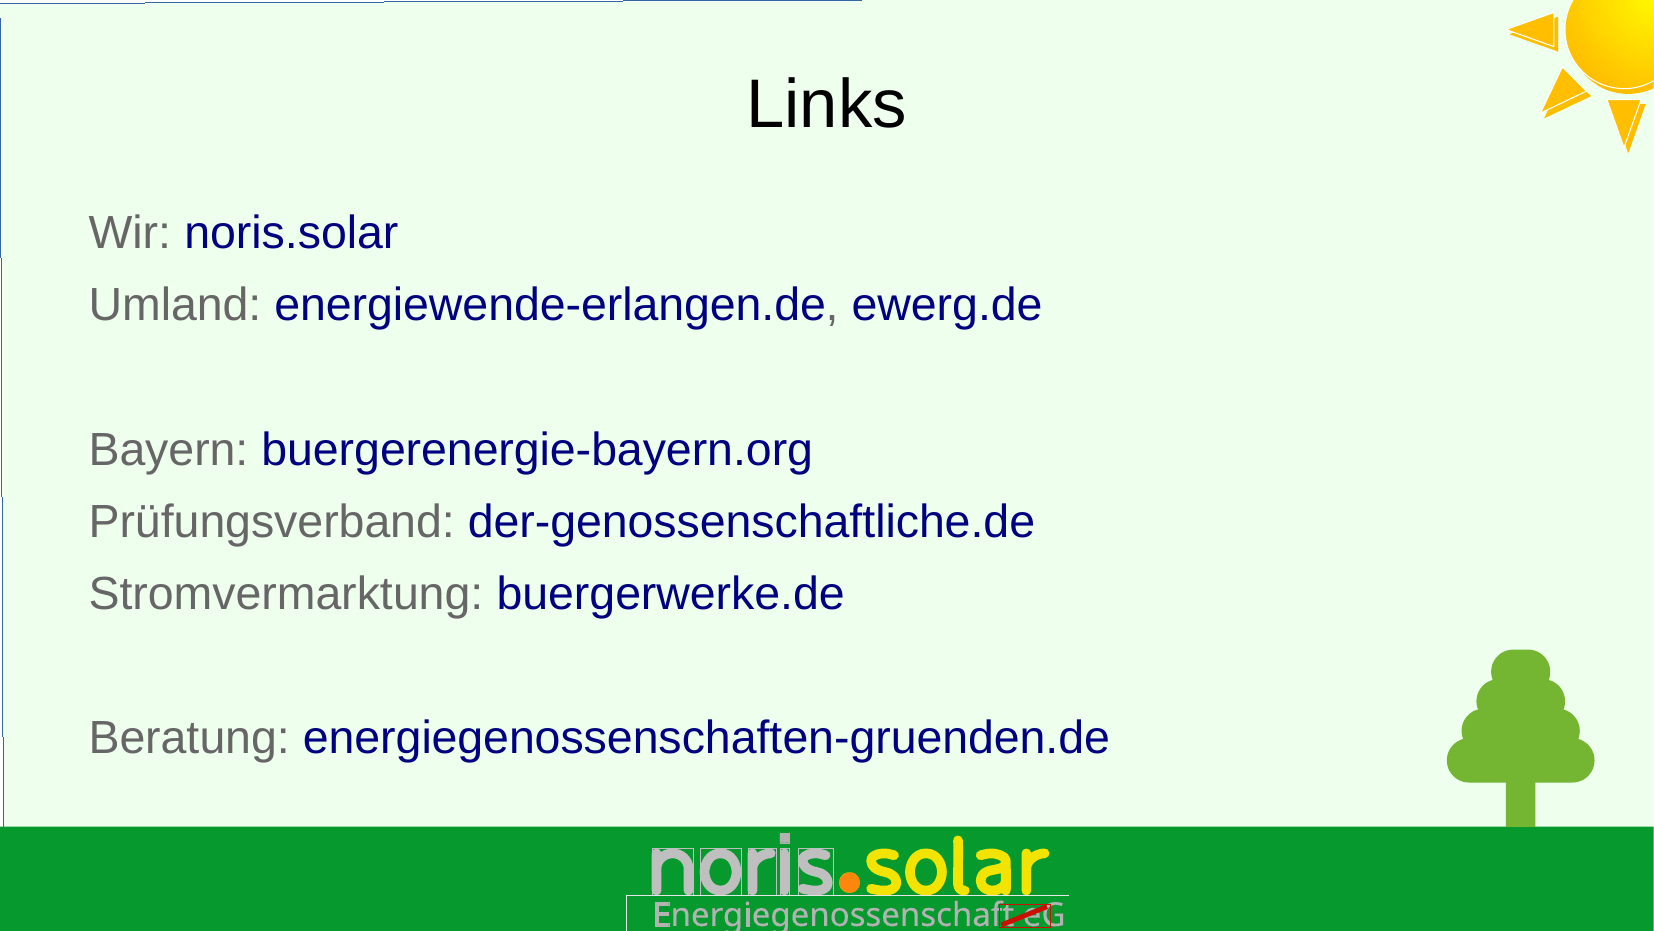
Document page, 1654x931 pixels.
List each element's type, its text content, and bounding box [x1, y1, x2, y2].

title Links [88, 29, 1565, 178]
list Wir: noris.solar Umland: energiewende-erlangen.de, ewerg.de Bayern: buergerenergie-bayern.org Prüfungsverband: der-genossenschaftliche.de Stromvermarktung: buergerwerke.de Beratung: energiegenossenschaften-gruenden.de [88, 206, 1565, 768]
